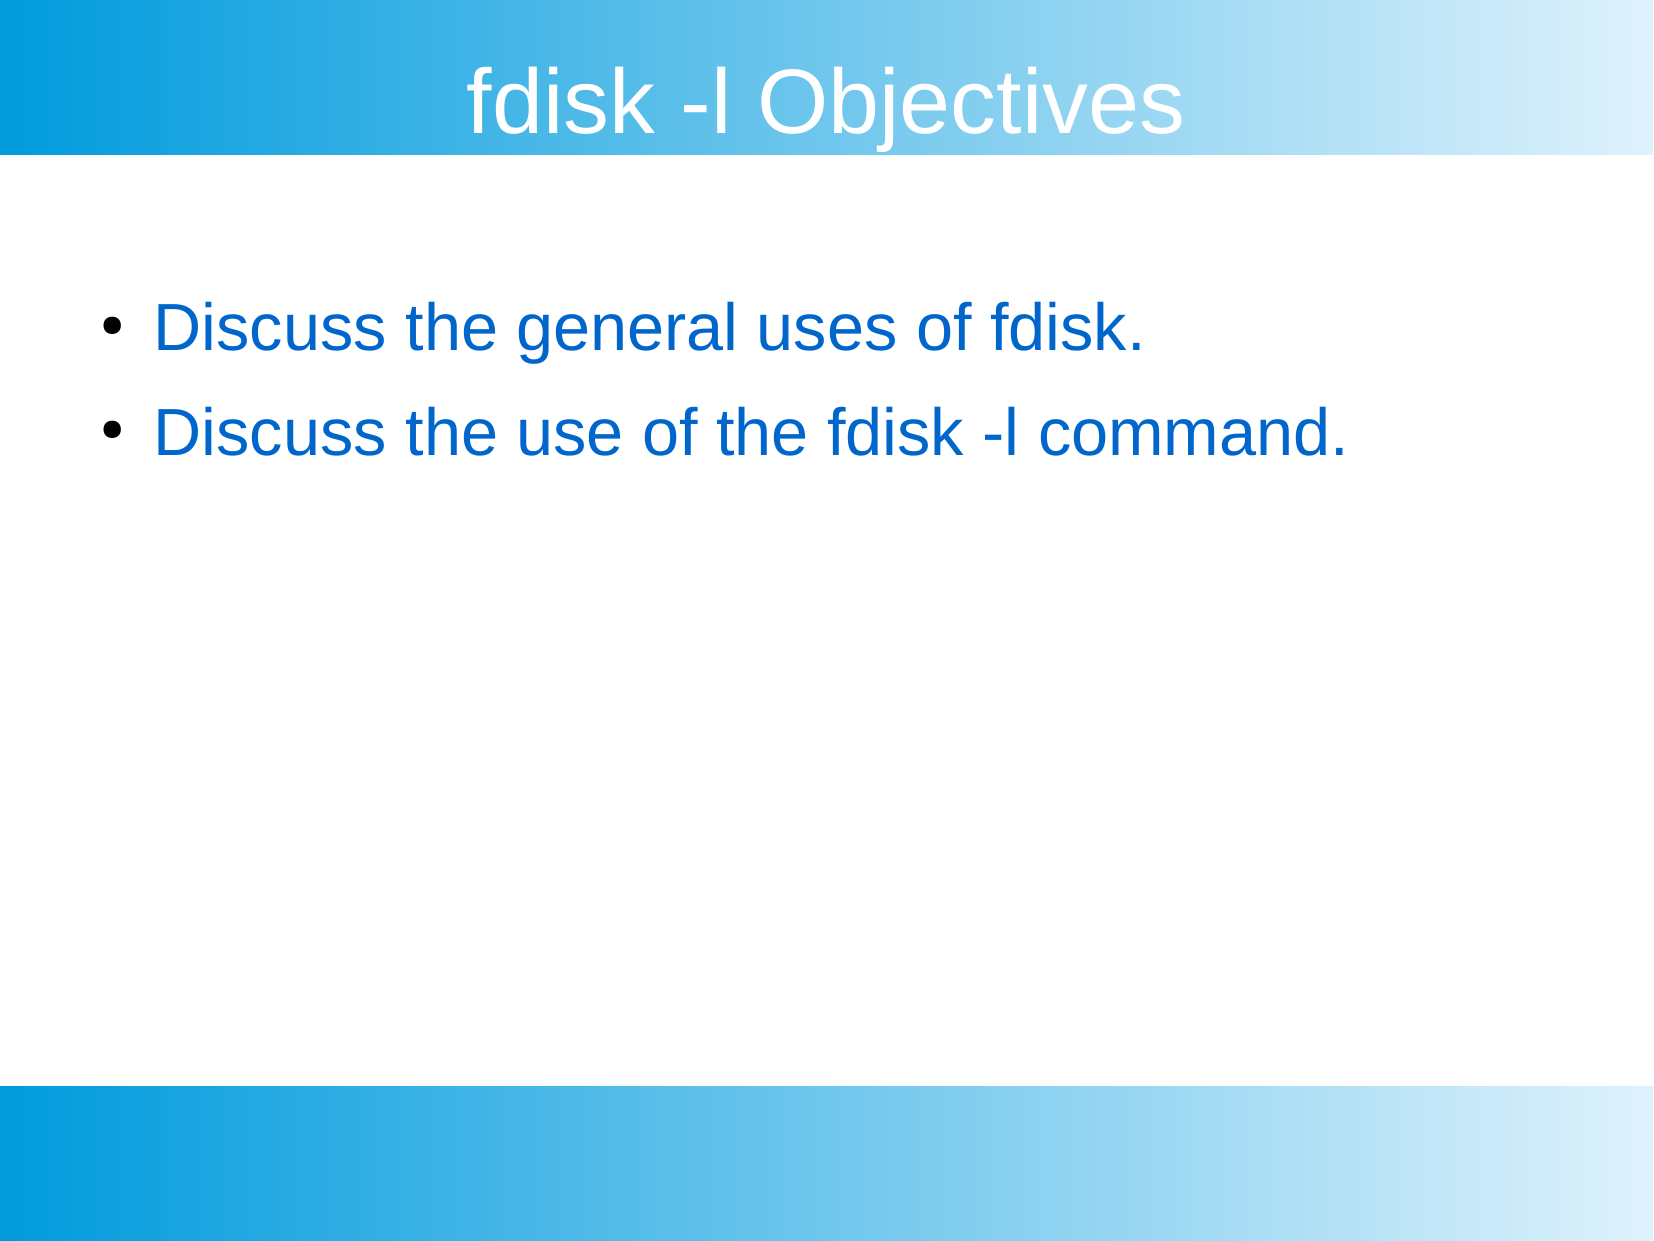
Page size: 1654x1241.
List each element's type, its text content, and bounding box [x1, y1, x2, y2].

title fdisk -l Objectives [82, 49, 1571, 155]
list Discuss the general uses of fdisk. Discuss the use of the fdisk -l command. [82, 290, 1571, 1010]
